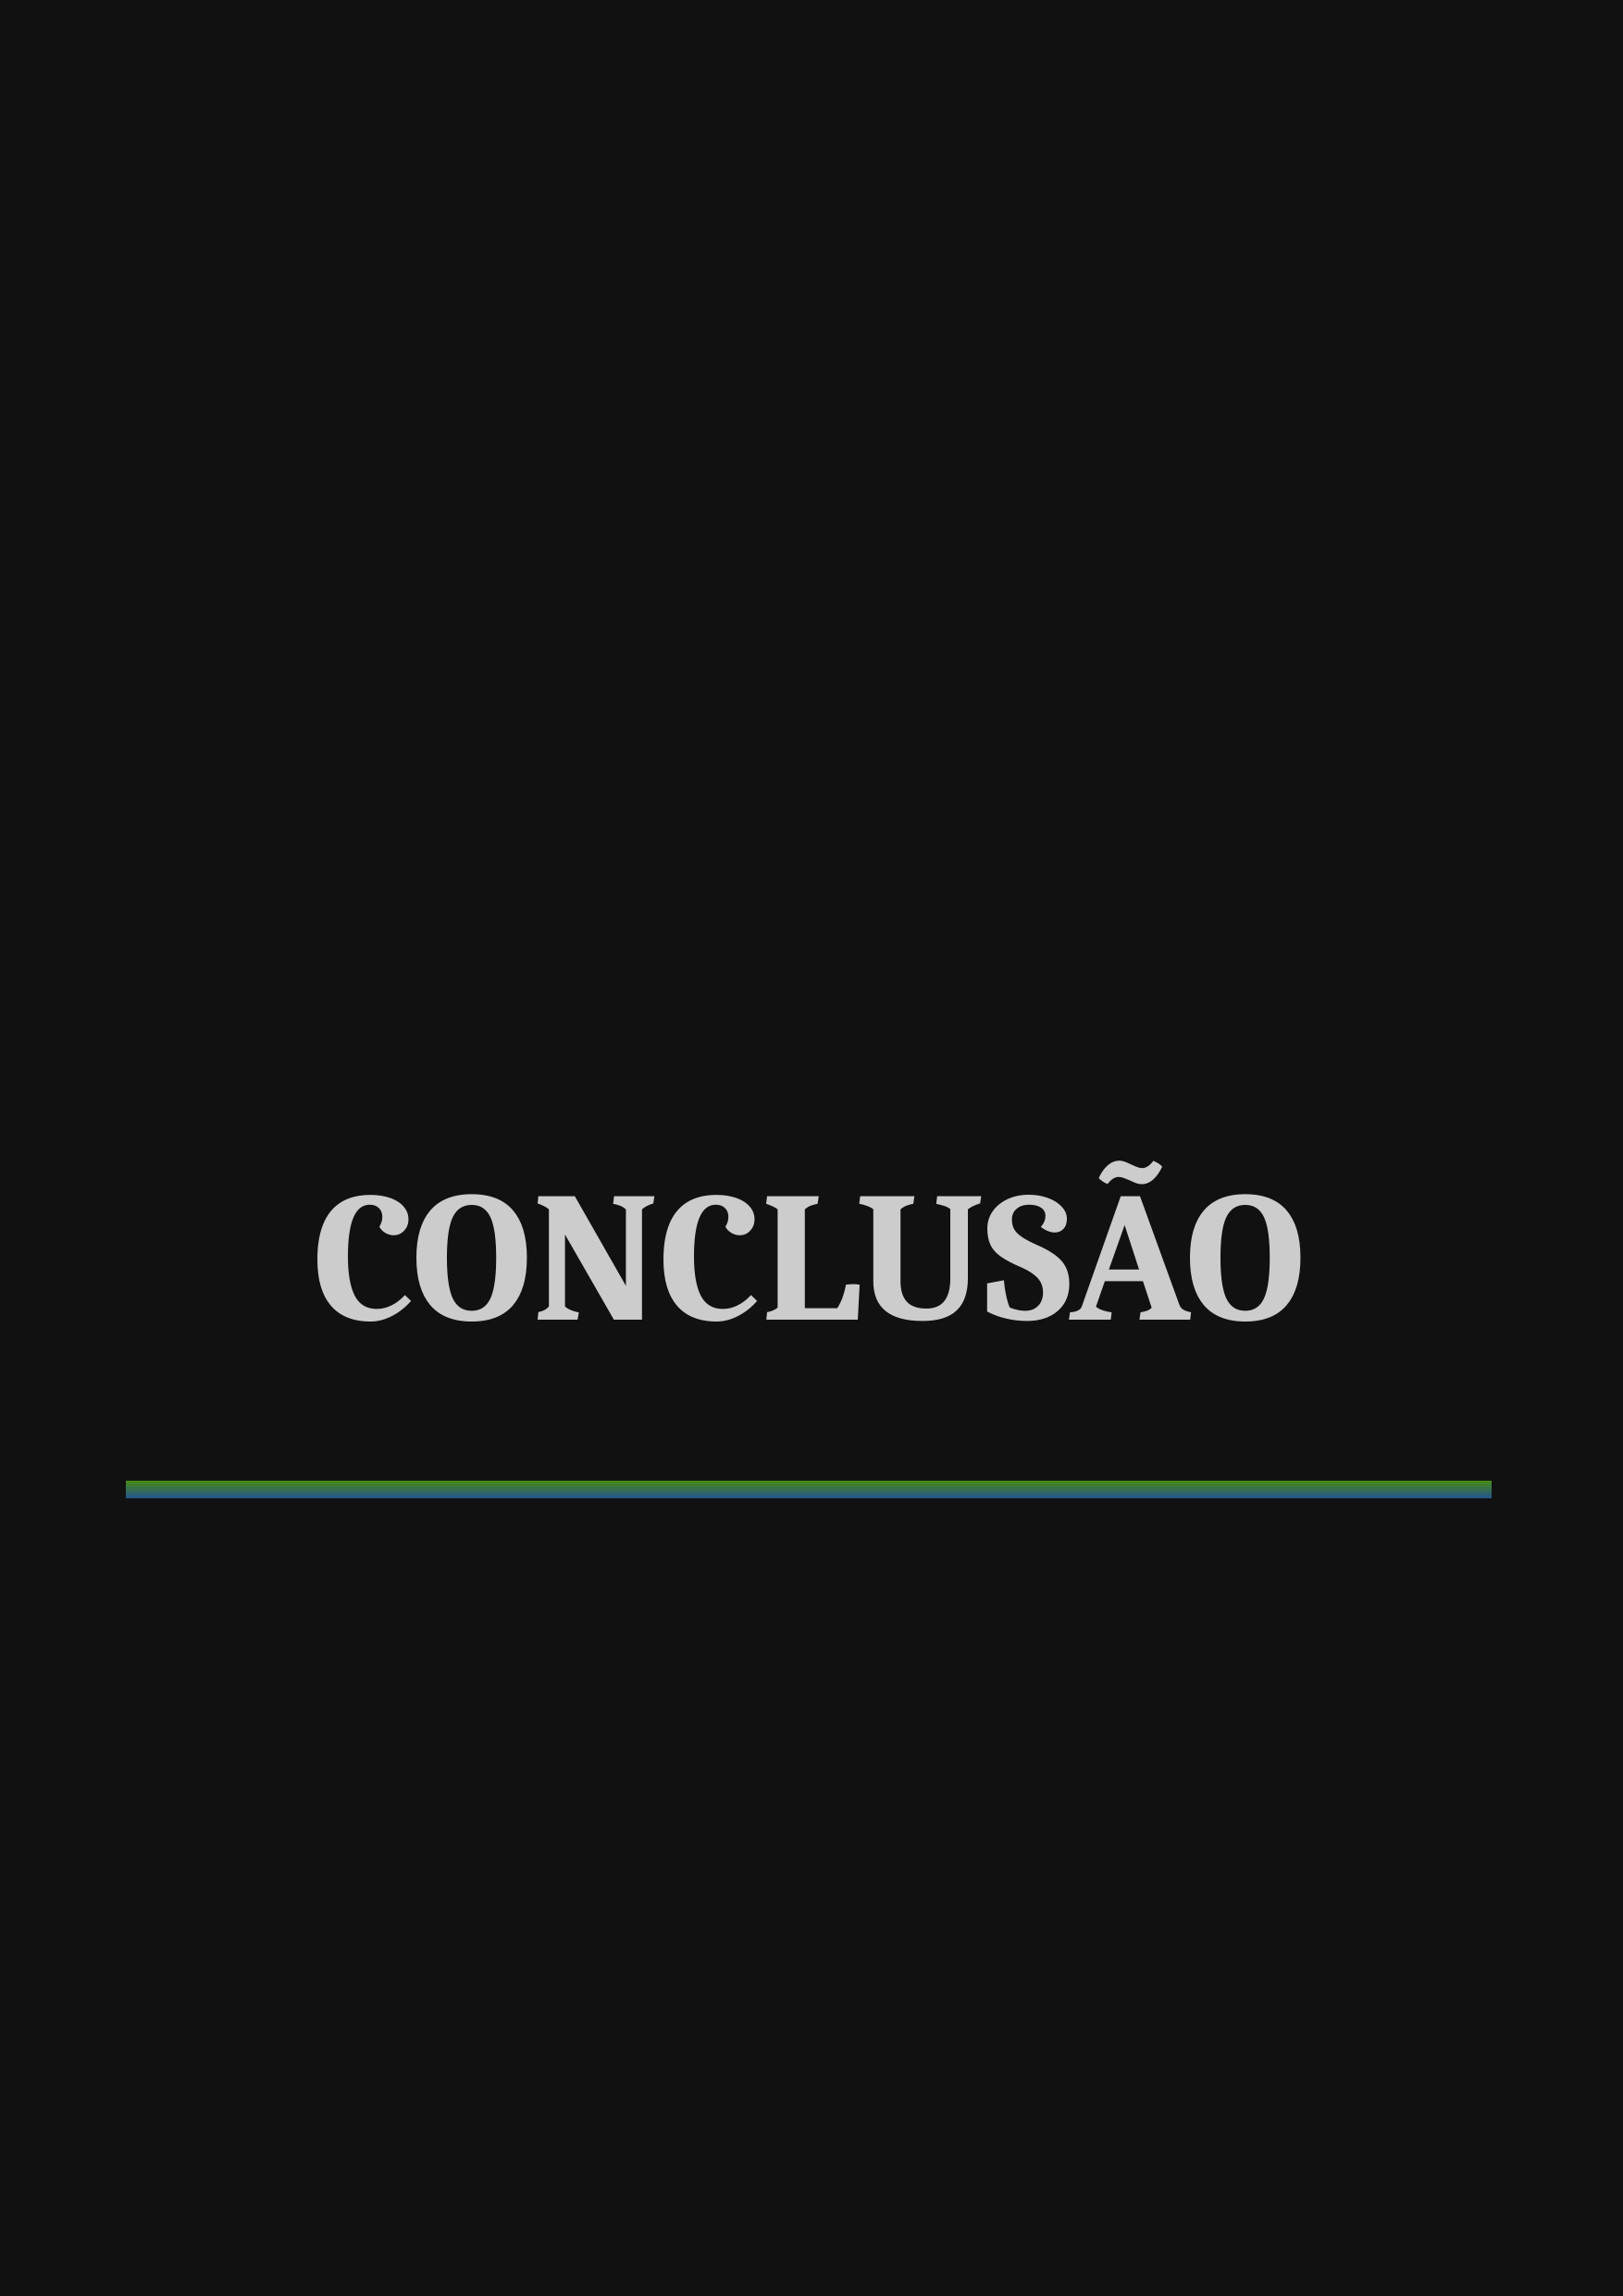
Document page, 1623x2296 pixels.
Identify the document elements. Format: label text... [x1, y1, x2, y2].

text_box CONCLUSÃO [143, 1145, 1476, 1376]
text_box [0, 0, 1623, 2296]
